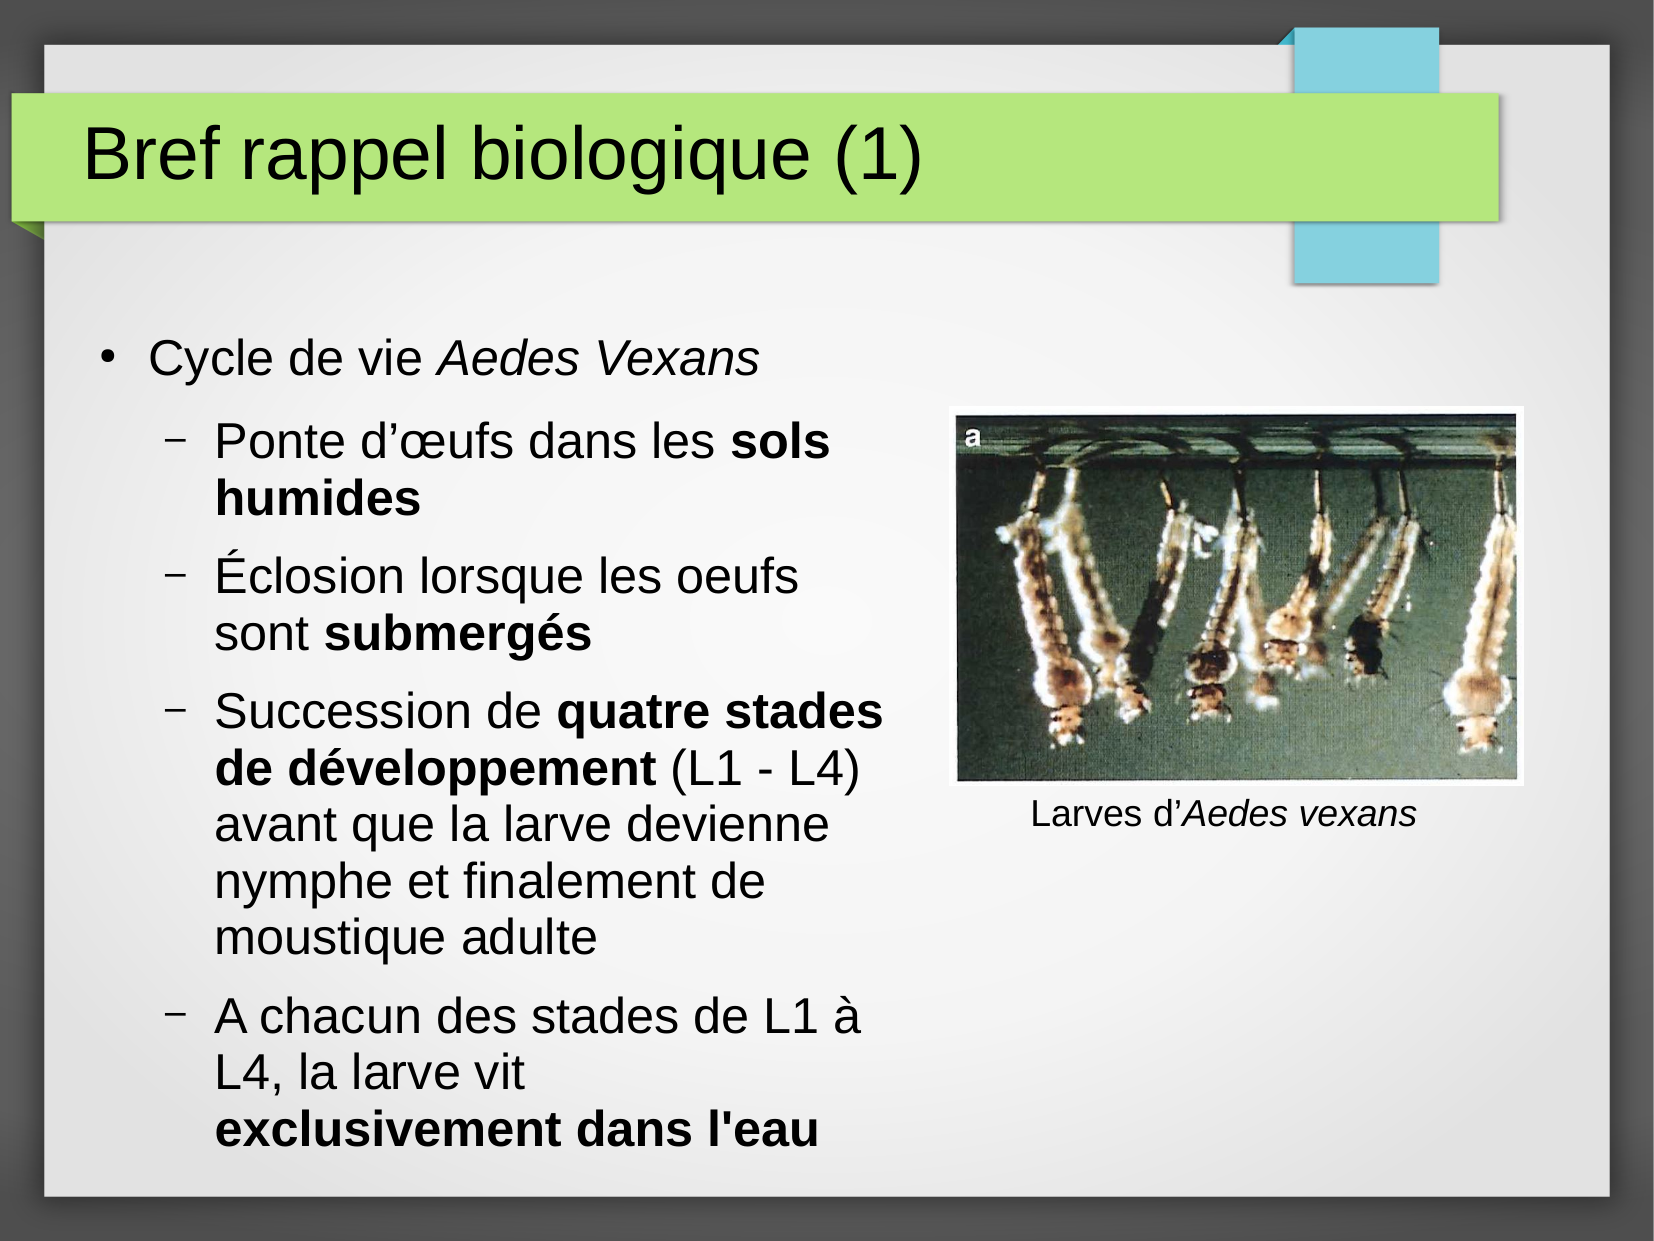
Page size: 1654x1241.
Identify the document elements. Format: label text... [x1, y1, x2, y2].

picture [0, 0, 1654, 1241]
text_box Larves d’Aedes vexans [1015, 785, 1454, 843]
list Cycle de vie Aedes Vexans Ponte d’œufs dans les sols humides Éclosion lorsque les oeufs sont submergés Succession de quatre stades de développement (L1 - L4) avant que la larve devienne nymphe et finalement de moustique adulte A chacun des stades de L1 à L4, la larve vit exclusivement dans l'eau [82, 329, 886, 1168]
title Bref rappel biologique (1) [82, 94, 1264, 213]
